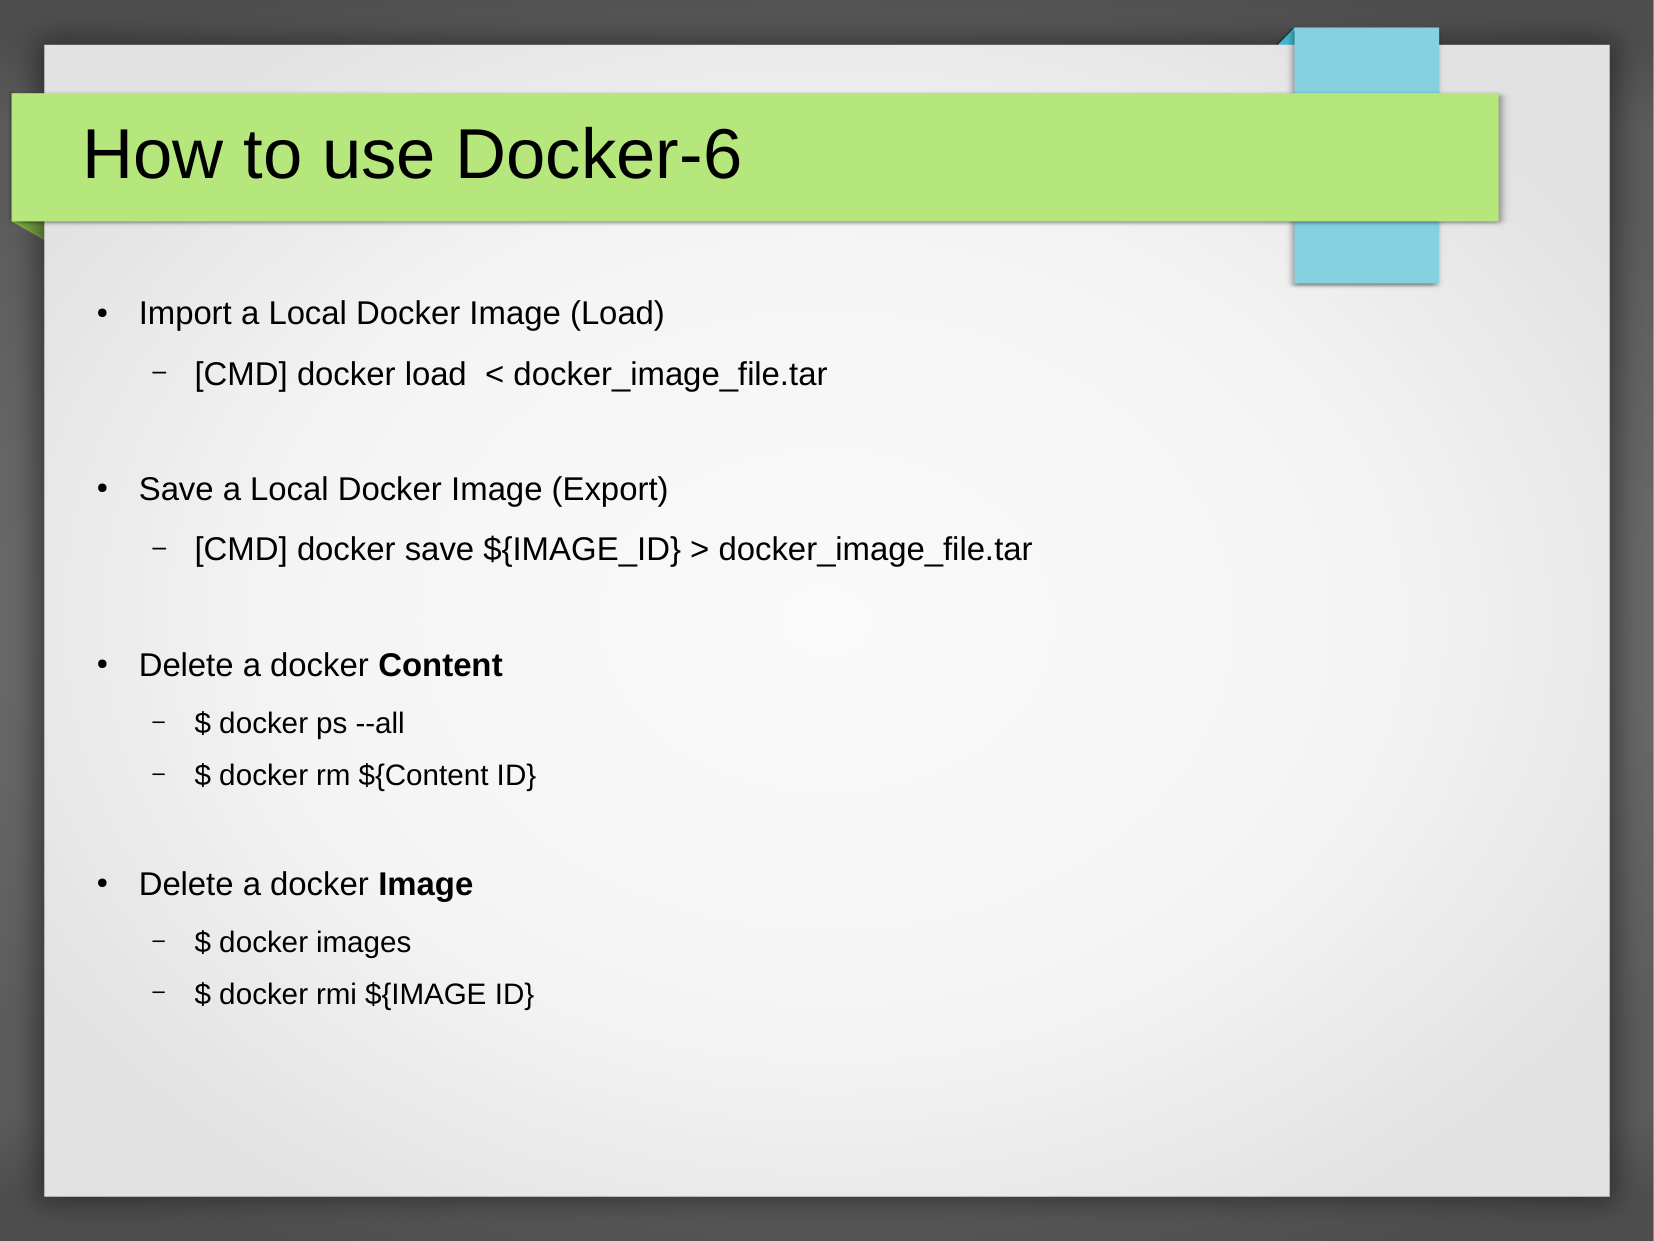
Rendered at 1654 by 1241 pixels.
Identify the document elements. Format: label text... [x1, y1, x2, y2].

list Import a Local Docker Image (Load) [CMD] docker load < docker_image_file.tar Save a Local Docker Image (Export) [CMD] docker save ${IMAGE_ID} > docker_image_file.tar Delete a docker Content $ docker ps --all $ docker rm ${Content ID} Delete a docker Image $ docker images $ docker rmi ${IMAGE ID} [82, 295, 1571, 1015]
title How to use Docker-6 [82, 94, 1264, 213]
picture [0, 0, 1654, 1241]
